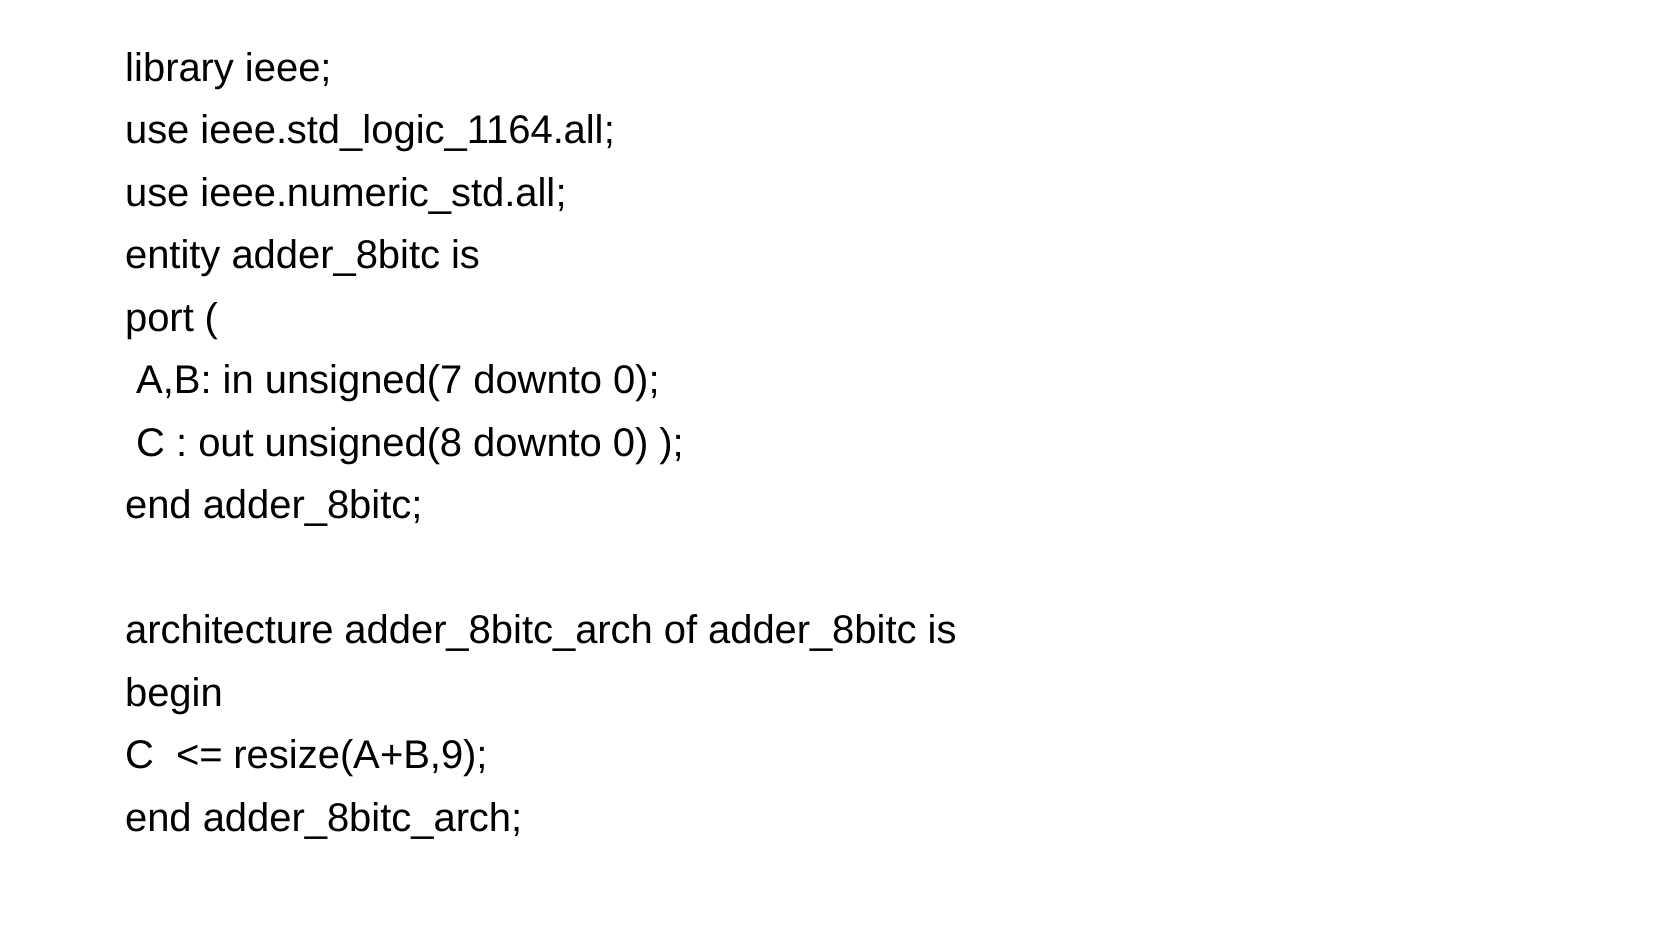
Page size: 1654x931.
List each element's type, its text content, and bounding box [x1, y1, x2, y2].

list library ieee; use ieee.std_logic_1164.all; use ieee.numeric_std.all; entity adder_8bitc is port ( A,B: in unsigned(7 downto 0); C : out unsigned(8 downto 0) ); end adder_8bitc; architecture adder_8bitc_arch of adder_8bitc is begin C <= resize(A+B,9); end adder_8bitc_arch; [82, 45, 1571, 856]
